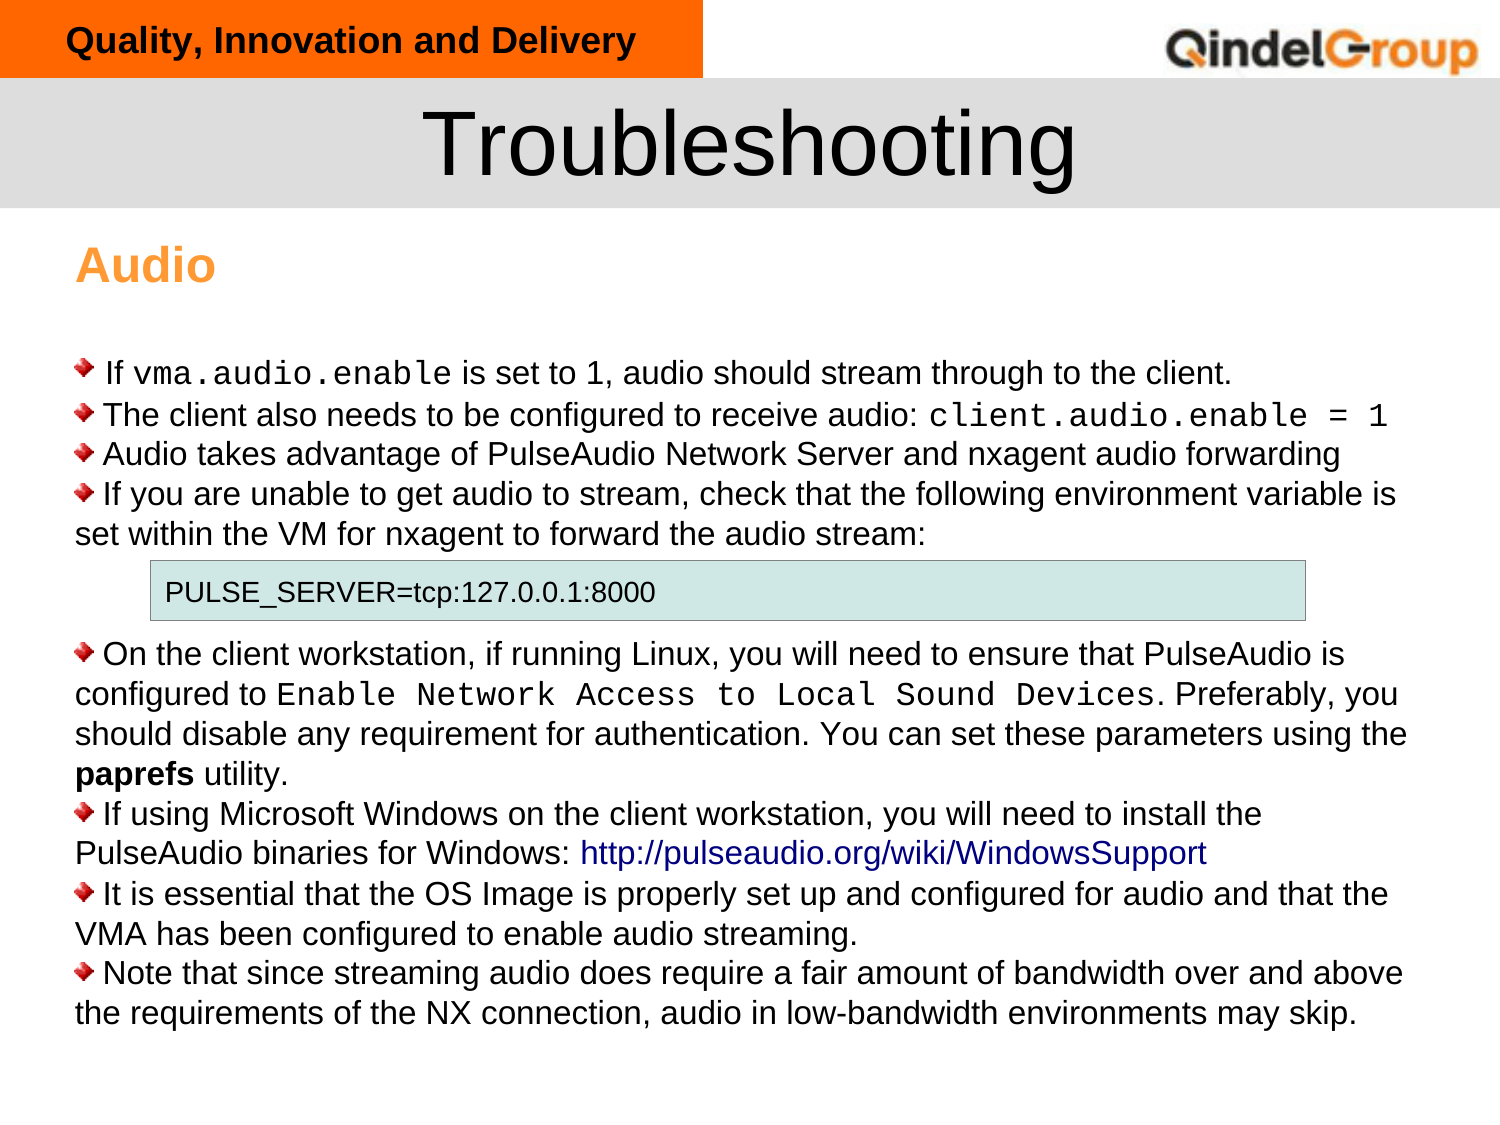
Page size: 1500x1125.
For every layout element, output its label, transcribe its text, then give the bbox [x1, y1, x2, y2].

text_box PULSE_SERVER=tcp:127.0.0.1:8000 [150, 560, 1306, 621]
text_box Audio If vma.audio.enable is set to 1, audio should stream through to the client. The client also needs to be configured to receive audio: client.audio.enable = 1 Audio takes advantage of PulseAudio Network Server and nxagent audio forwarding If you are unable to get audio to stream, check that the following environment variable is set within the VM for nxagent to forward the audio stream: On the client workstation, if running Linux, you will need to ensure that PulseAudio is configured to Enable Network Access to Local Sound Devices. Preferably, you should disable any requirement for authentication. You can set these parameters using the paprefs utility. If using Microsoft Windows on the client workstation, you will need to install the PulseAudio binaries for Windows: http://pulseaudio.org/wiki/WindowsSupport It is essential that the OS Image is properly set up and configured for audio and that the VMA has been configured to enable audio streaming. Note that since streaming audio does require a fair amount of bandwidth over and above the requirements of the NX connection, audio in low-bandwidth environments may skip. [60, 224, 1426, 1040]
picture [74, 962, 94, 981]
picture [74, 483, 94, 502]
picture [74, 802, 94, 822]
picture [74, 443, 94, 462]
picture [74, 403, 94, 422]
picture [74, 882, 94, 902]
title Troubleshooting [75, 45, 1426, 224]
picture [1163, 23, 1481, 78]
picture [74, 642, 94, 662]
picture [74, 358, 94, 377]
